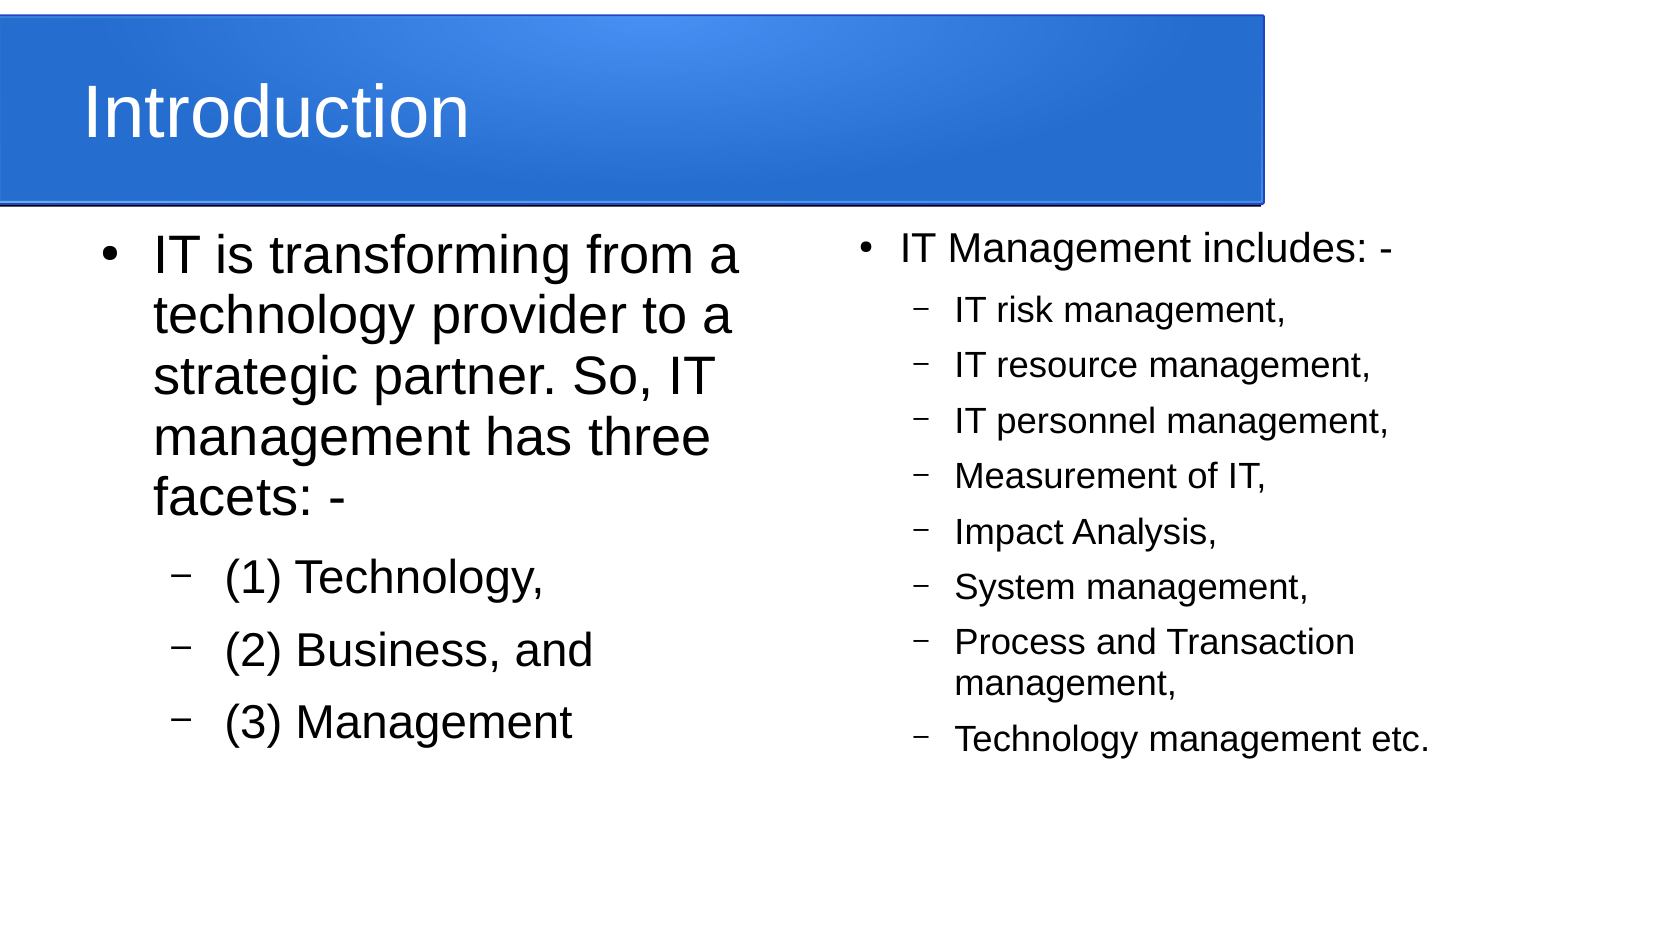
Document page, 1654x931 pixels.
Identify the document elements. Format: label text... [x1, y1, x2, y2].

list IT is transforming from a technology provider to a strategic partner. So, IT management has three facets: - (1) Technology, (2) Business, and (3) Management [82, 224, 809, 764]
list IT Management includes: - IT risk management, IT resource management, IT personnel management, Measurement of IT, Impact Analysis, System management, Process and Transaction management, Technology management etc. [845, 224, 1572, 764]
title Introduction [82, 35, 1235, 189]
